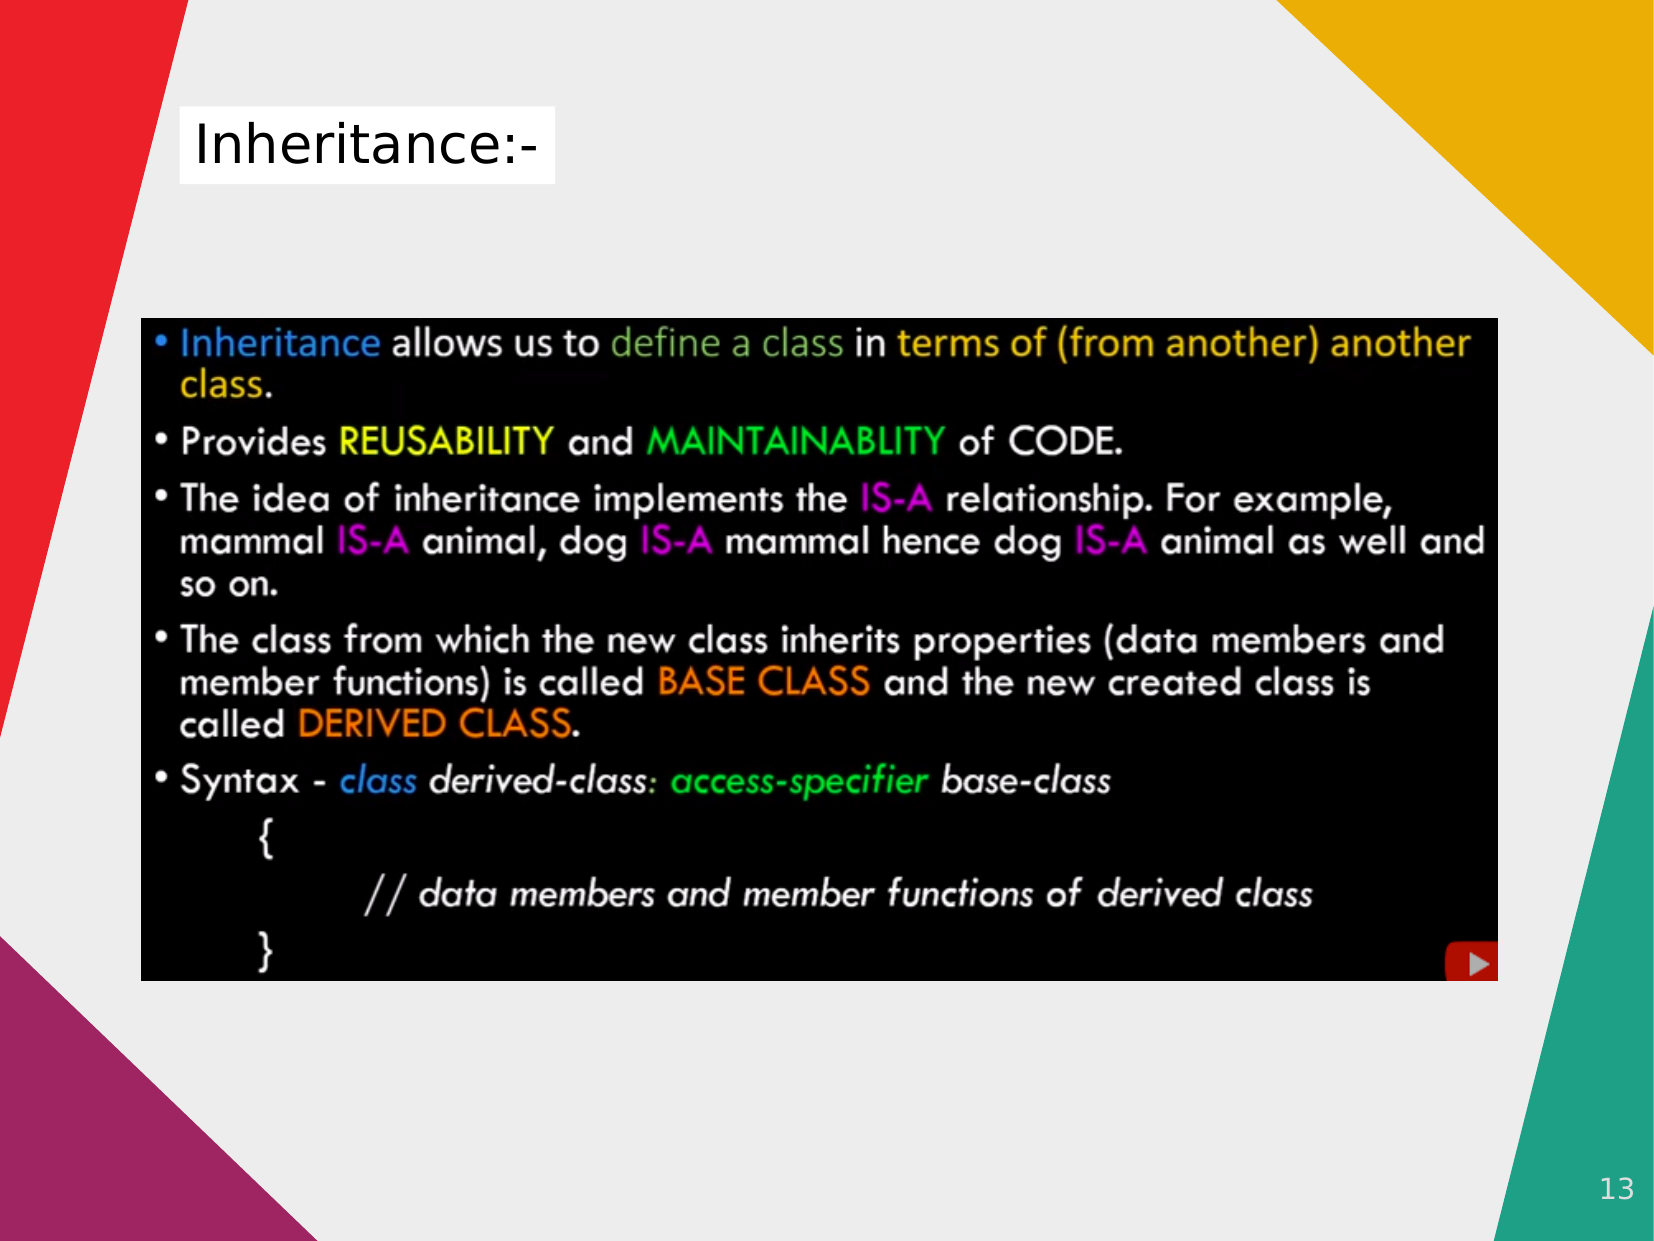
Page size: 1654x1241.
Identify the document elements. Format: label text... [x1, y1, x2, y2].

text_box Inheritance:- [179, 106, 556, 185]
picture [141, 318, 1498, 981]
